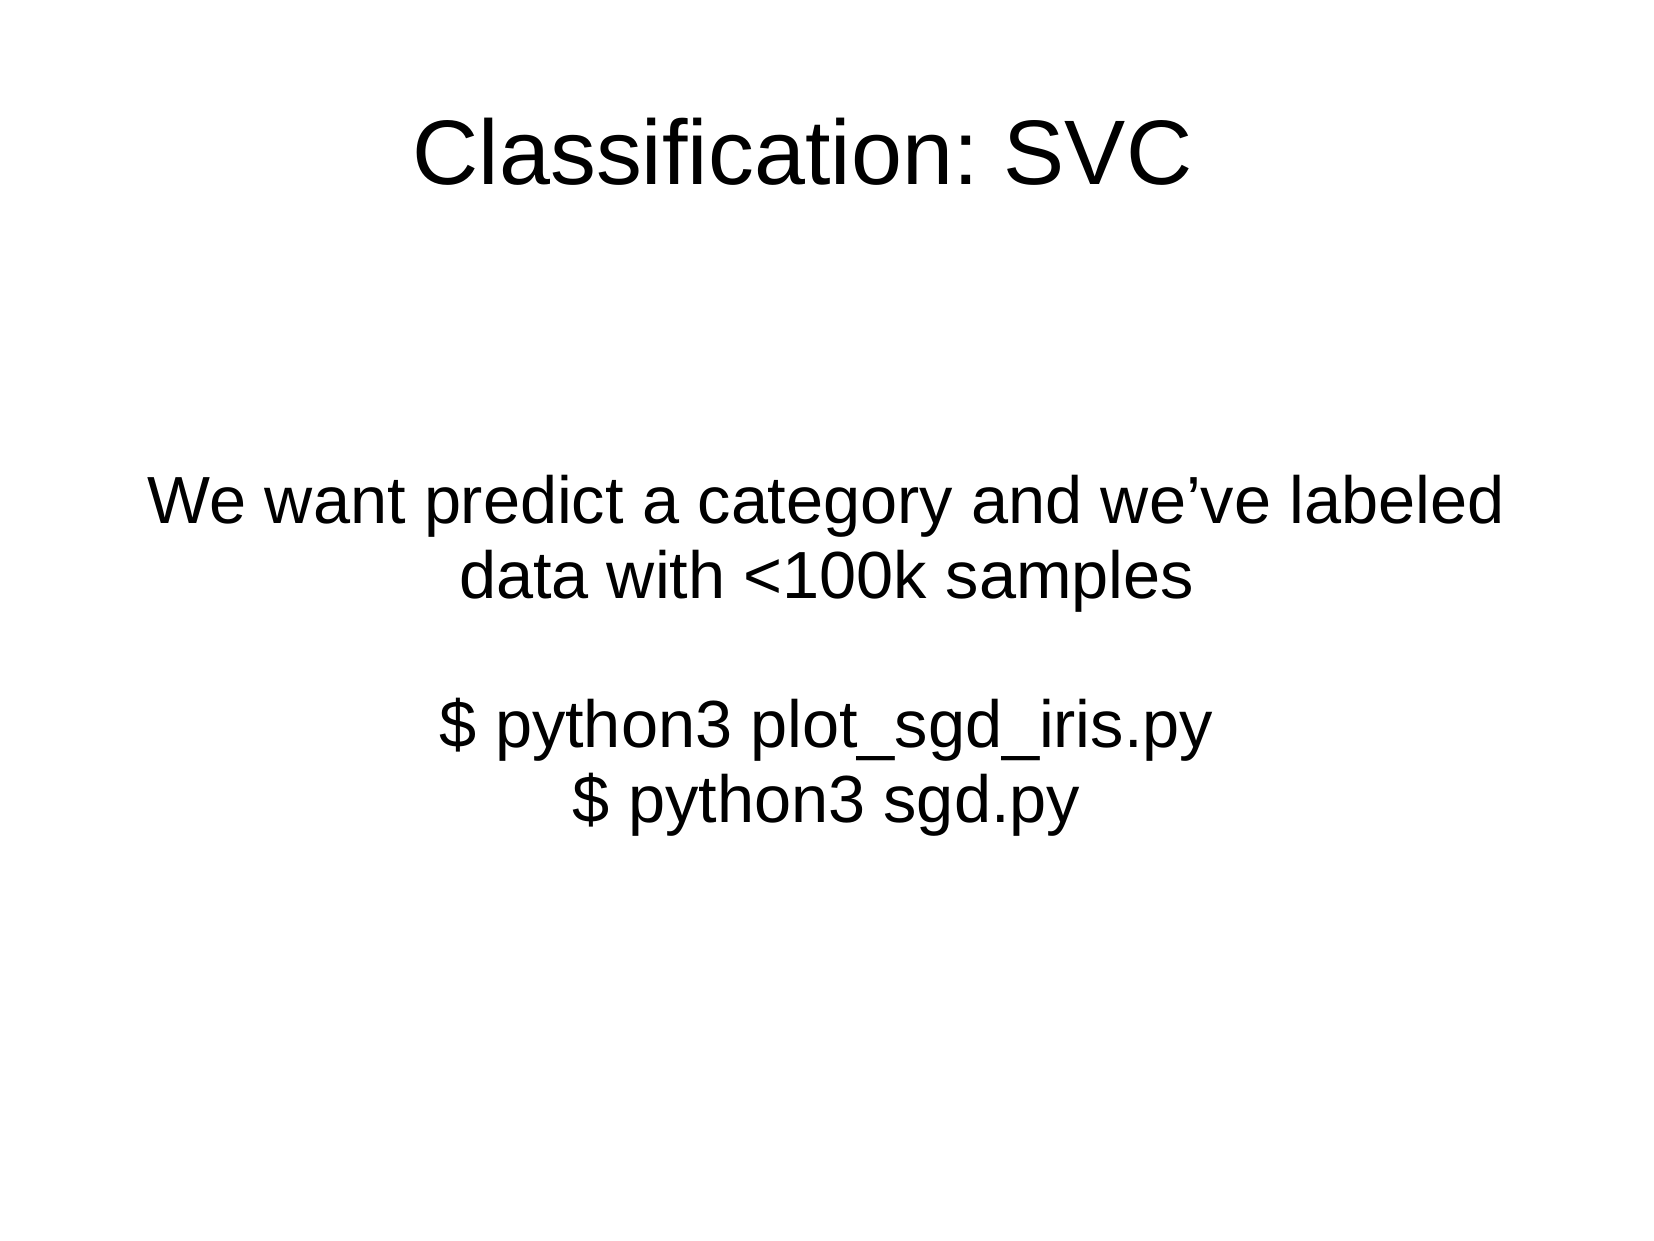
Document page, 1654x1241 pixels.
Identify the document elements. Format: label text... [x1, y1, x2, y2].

title Classification: SVC [59, 49, 1548, 257]
subtitle We want predict a category and we’ve labeled data with <100k samples $ python3 plot_sgd_iris.py $ python3 sgd.py [82, 290, 1571, 1010]
